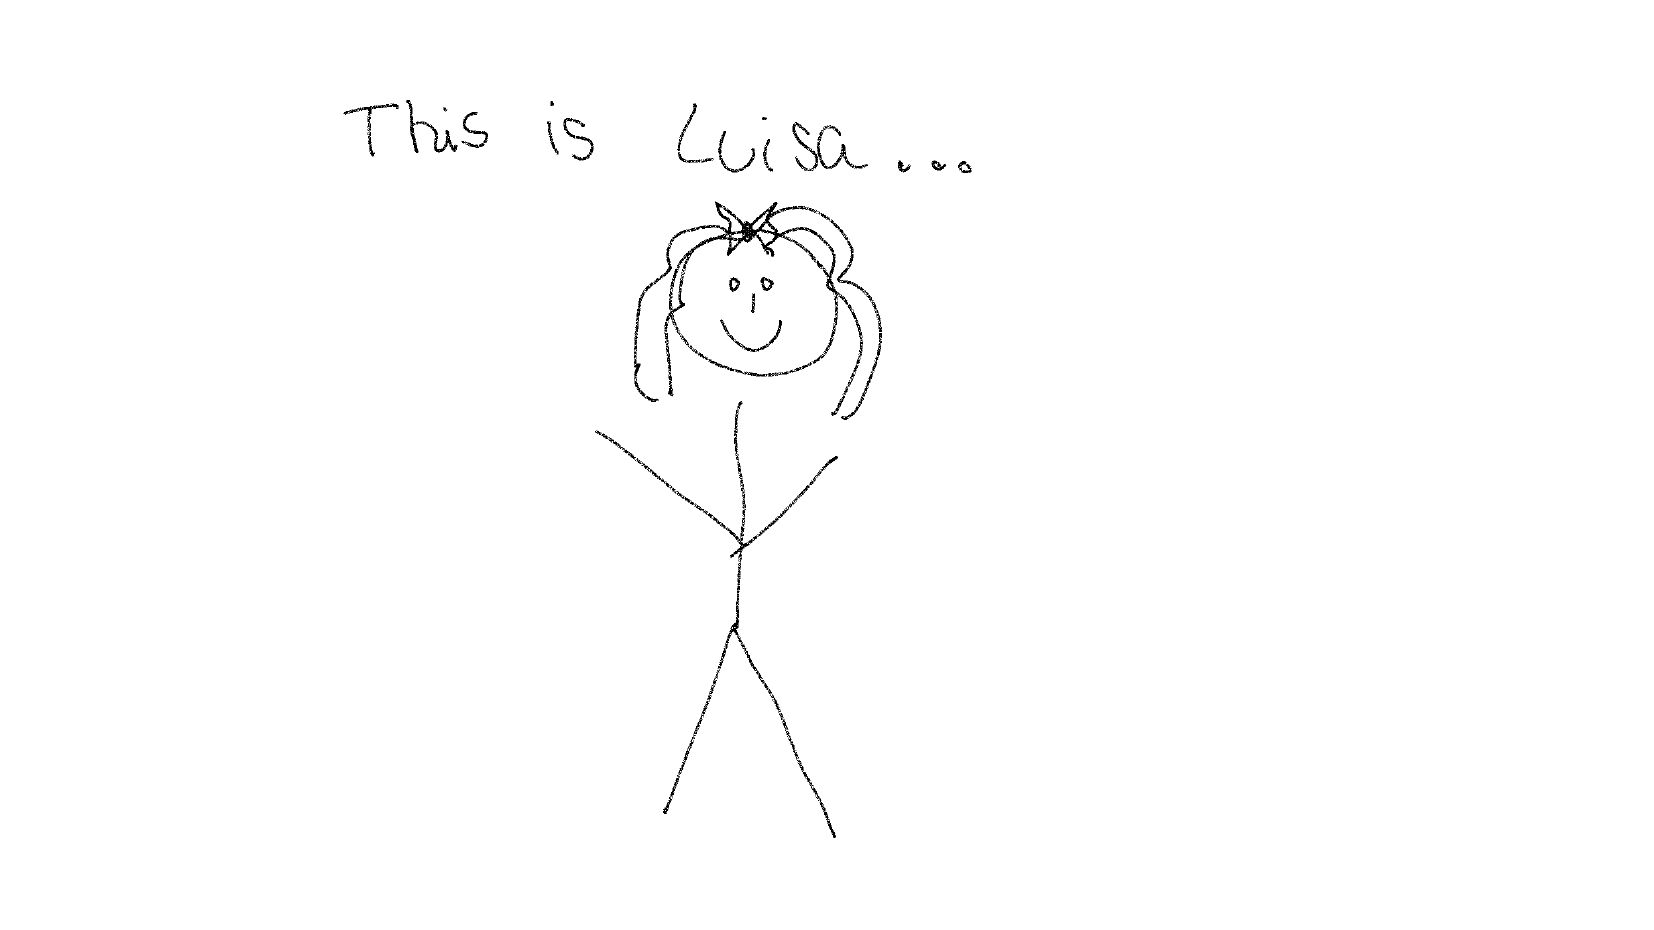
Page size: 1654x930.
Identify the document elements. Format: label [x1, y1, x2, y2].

picture [206, 0, 1447, 930]
